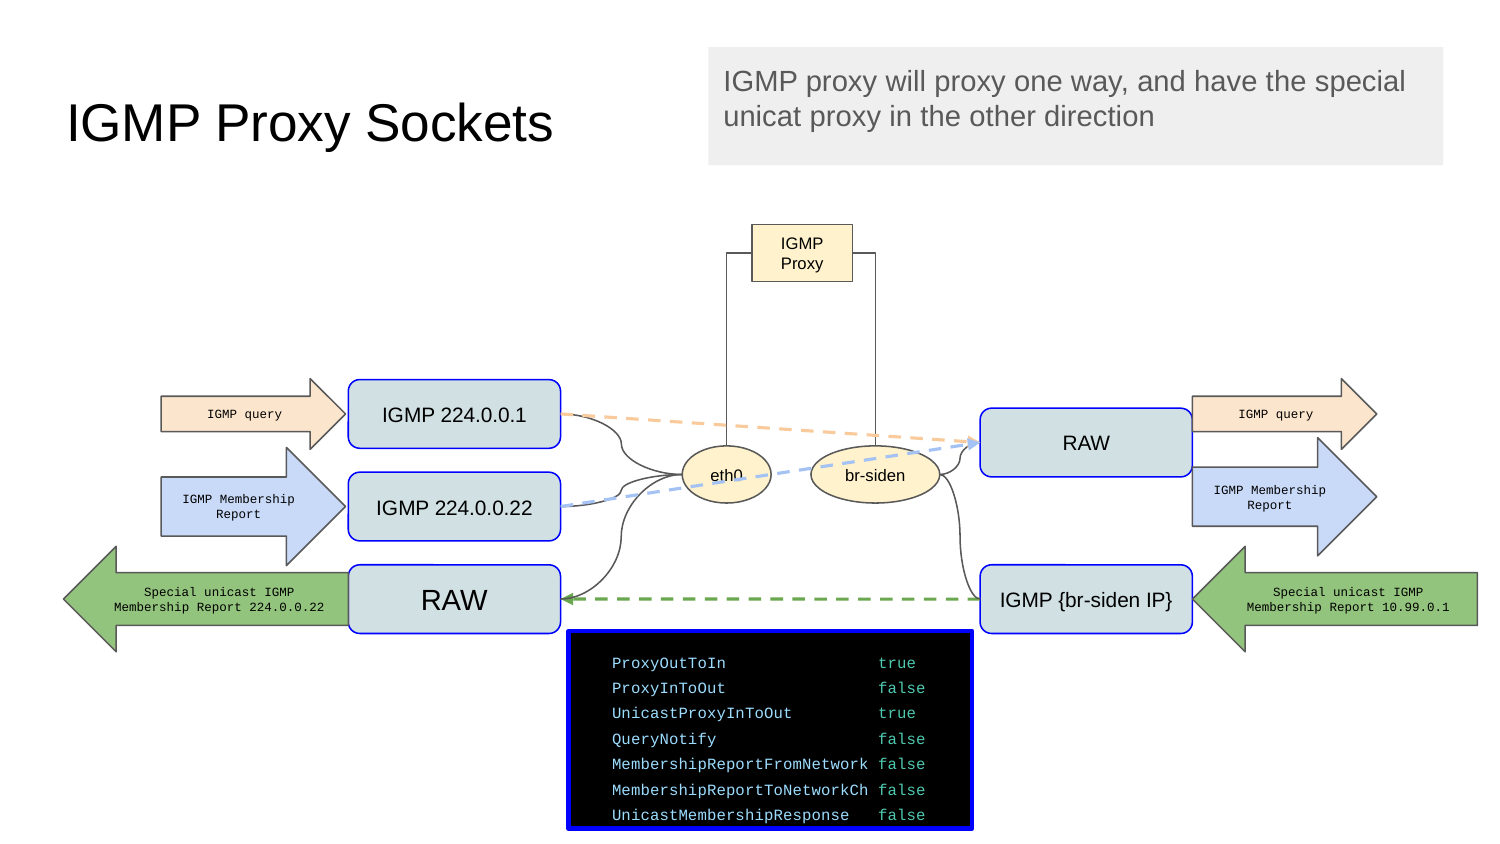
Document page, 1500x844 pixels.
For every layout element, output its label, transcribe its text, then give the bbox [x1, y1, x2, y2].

text_box eth0 [682, 445, 772, 504]
text_box ProxyOutToIn true ProxyInToOut false UnicastProxyInToOut true QueryNotify false MembershipReportFromNetwork false MembershipReportToNetworkCh false UnicastMembershipResponse false [568, 631, 972, 829]
text_box br-siden [810, 445, 940, 504]
text_box RAW [349, 564, 561, 634]
text_box IGMP query [161, 378, 346, 450]
text_box IGMP {br-siden IP} [980, 564, 1193, 634]
text_box IGMP 224.0.0.22 [348, 472, 561, 541]
title IGMP Proxy Sockets [51, 72, 1449, 167]
text_box IGMP Membership Report [1192, 437, 1377, 556]
text_box RAW [980, 408, 1193, 477]
text_box IGMP Proxy [752, 224, 853, 282]
text_box IGMP query [1192, 378, 1377, 450]
text_box IGMP 224.0.0.1 [348, 379, 561, 449]
text_box Special unicast IGMP Membership Report 224.0.0.22 [63, 546, 349, 652]
text_box Special unicast IGMP Membership Report 10.99.0.1 [1192, 546, 1478, 652]
text_box IGMP Membership Report [161, 447, 346, 566]
text_box IGMP proxy will proxy one way, and have the special unicat proxy in the other direction [708, 47, 1444, 166]
